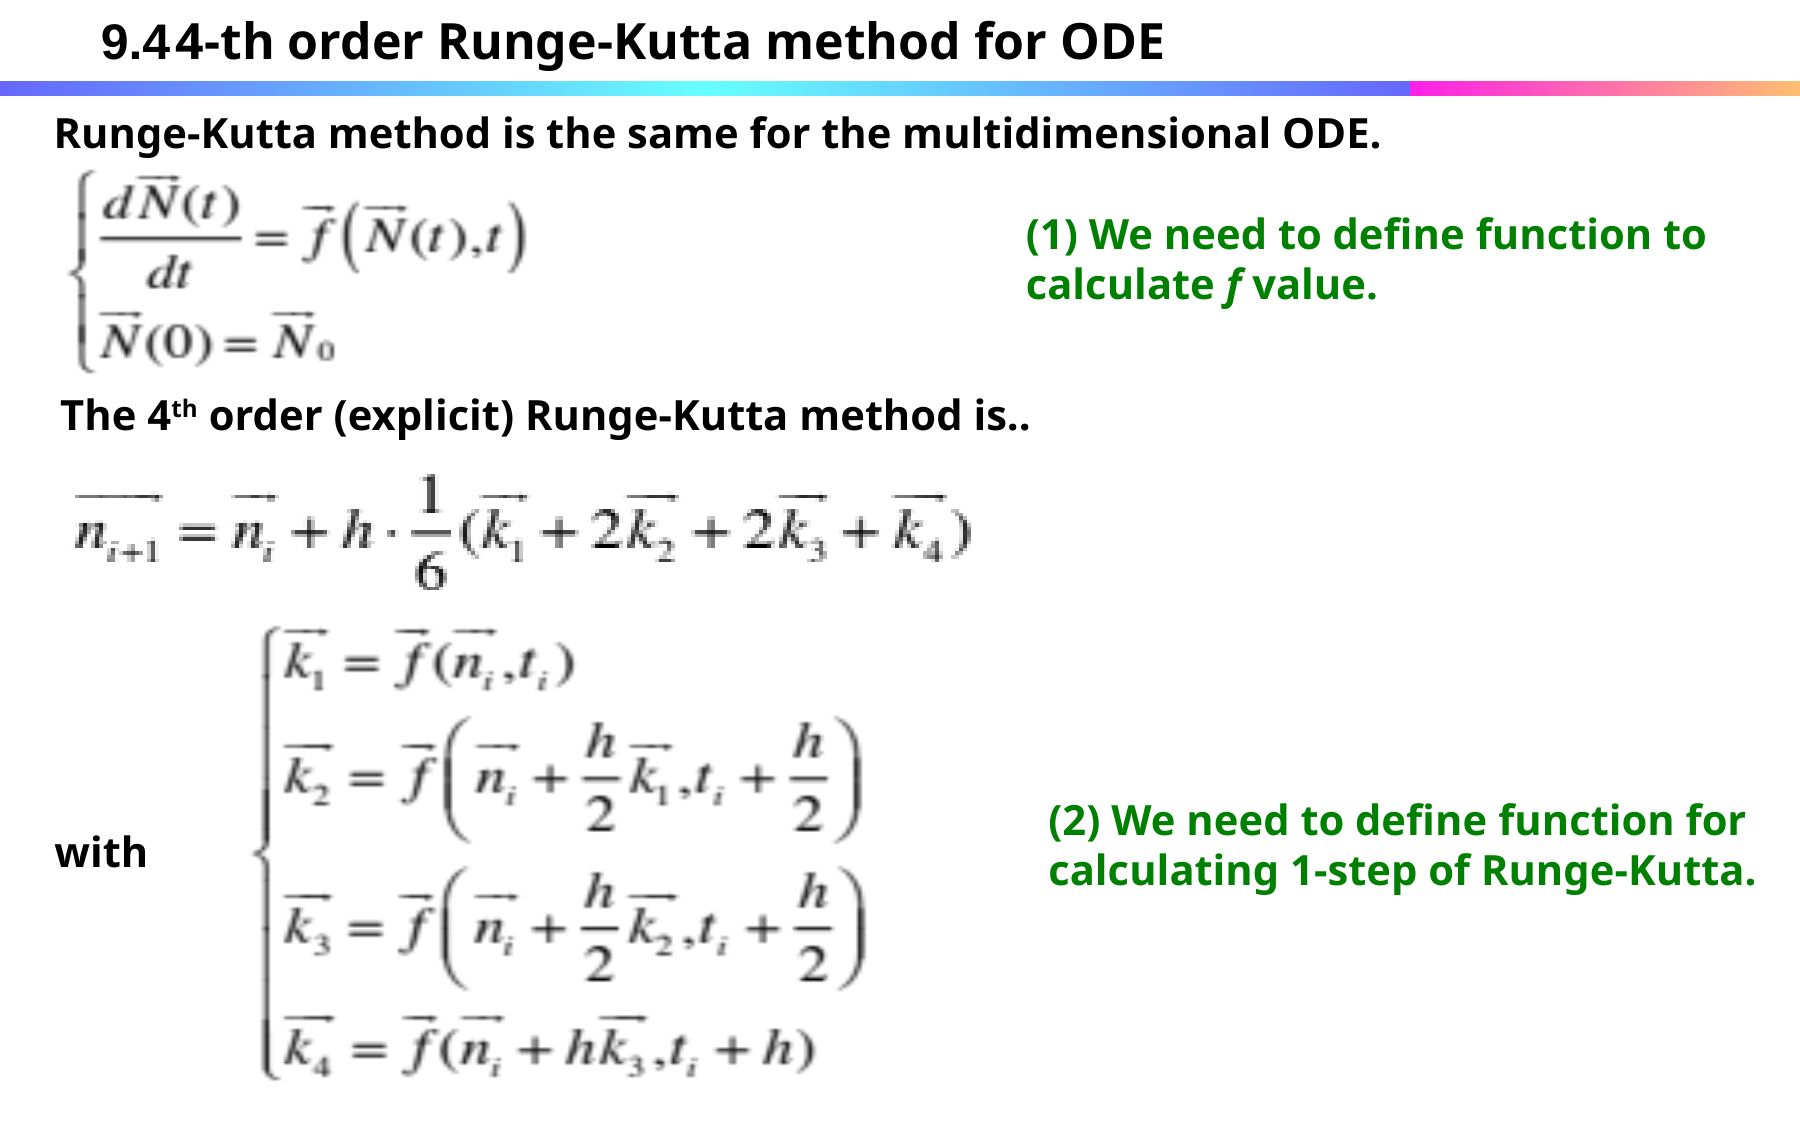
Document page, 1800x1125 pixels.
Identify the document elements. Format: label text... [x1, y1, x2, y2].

text_box with [39, 818, 244, 884]
text_box The 4th order (explicit) Runge-Kutta method is.. [45, 381, 1685, 447]
text_box (2) We need to define function for calculating 1-step of Runge-Kutta. [1033, 786, 1800, 902]
picture [244, 618, 870, 1088]
text_box Runge-Kutta method is the same for the multidimensional ODE. [38, 99, 1740, 165]
text_box 9.4 4-th order Runge-Kutta method for ODE [86, 2, 1181, 77]
text_box [0, 81, 1800, 96]
picture [62, 162, 531, 378]
text_box (1) We need to define function to calculate f value. [1011, 200, 1800, 316]
picture [67, 460, 980, 598]
